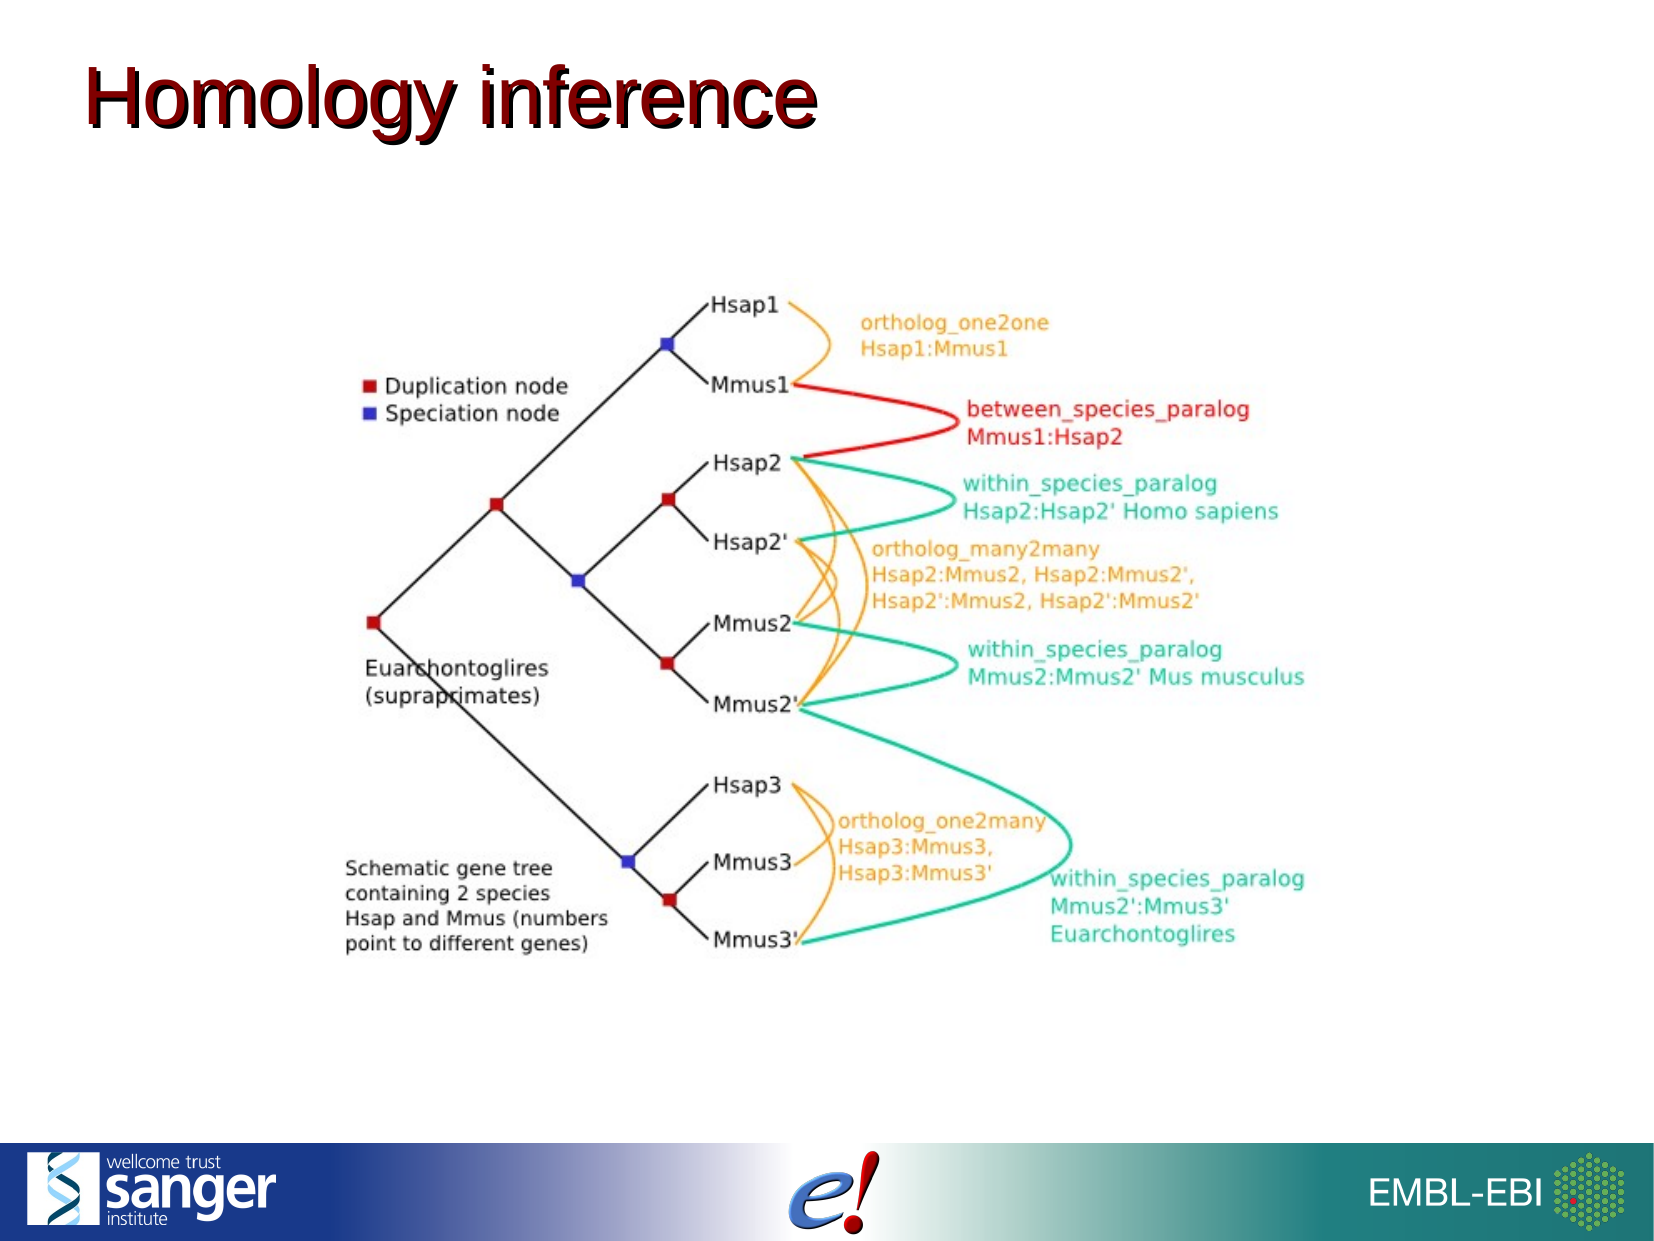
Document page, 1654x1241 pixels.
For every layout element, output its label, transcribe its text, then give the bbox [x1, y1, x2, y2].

picture [0, 1143, 1654, 1241]
title Homology inference [82, 49, 1571, 257]
picture [332, 278, 1336, 969]
